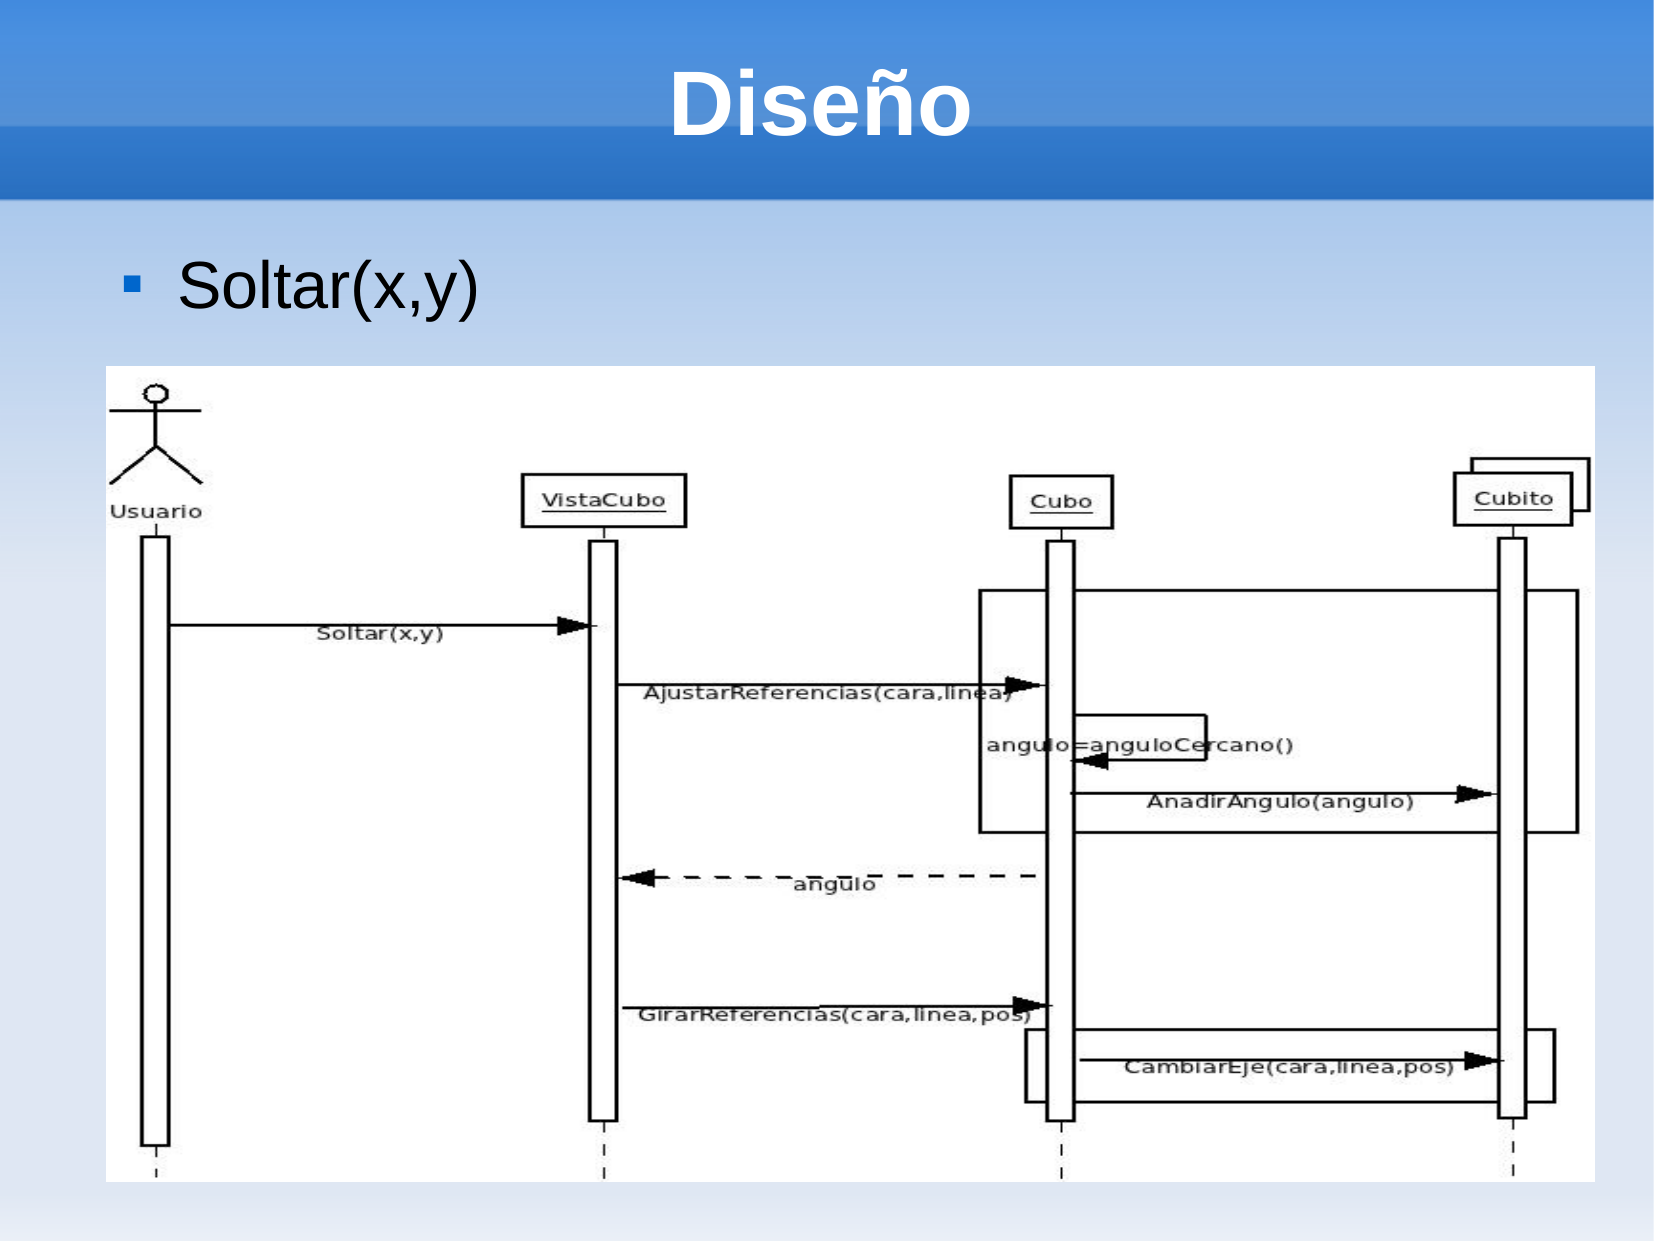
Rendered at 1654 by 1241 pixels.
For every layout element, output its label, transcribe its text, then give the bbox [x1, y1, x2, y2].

picture [0, 0, 1654, 1241]
title Diseño [76, 0, 1565, 208]
list Soltar(x,y) [106, 248, 1607, 1067]
